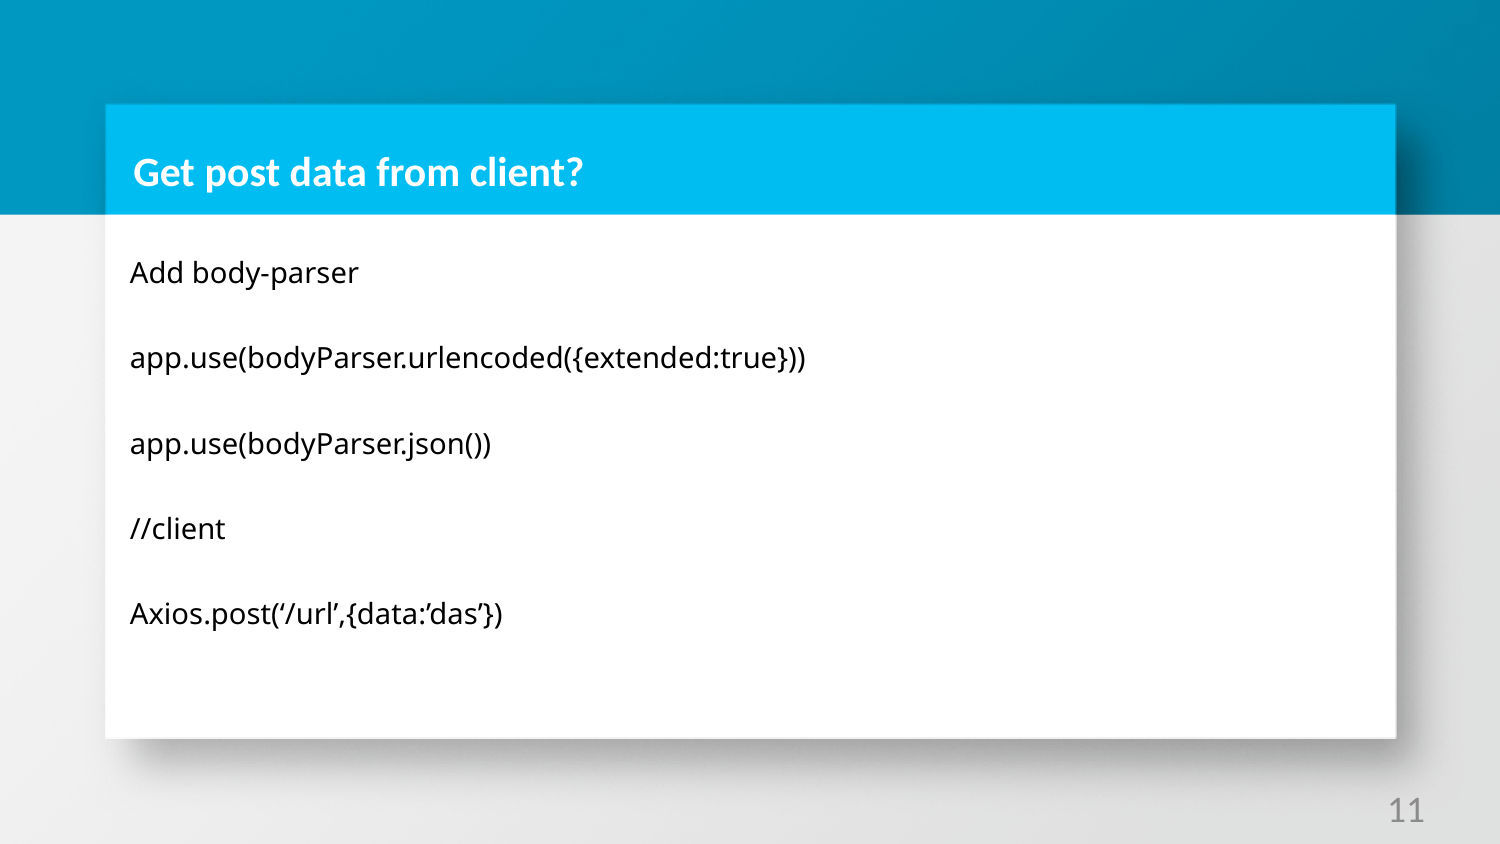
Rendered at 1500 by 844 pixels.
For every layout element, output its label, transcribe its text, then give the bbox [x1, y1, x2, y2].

text_box Add body-parser app.use(bodyParser.urlencoded({extended:true})) app.use(bodyParser.json()) //client Axios.post(‘/url’,{data:’das’}) [115, 245, 1216, 681]
title Get post data from client? [131, 142, 901, 196]
picture [0, 215, 1500, 844]
